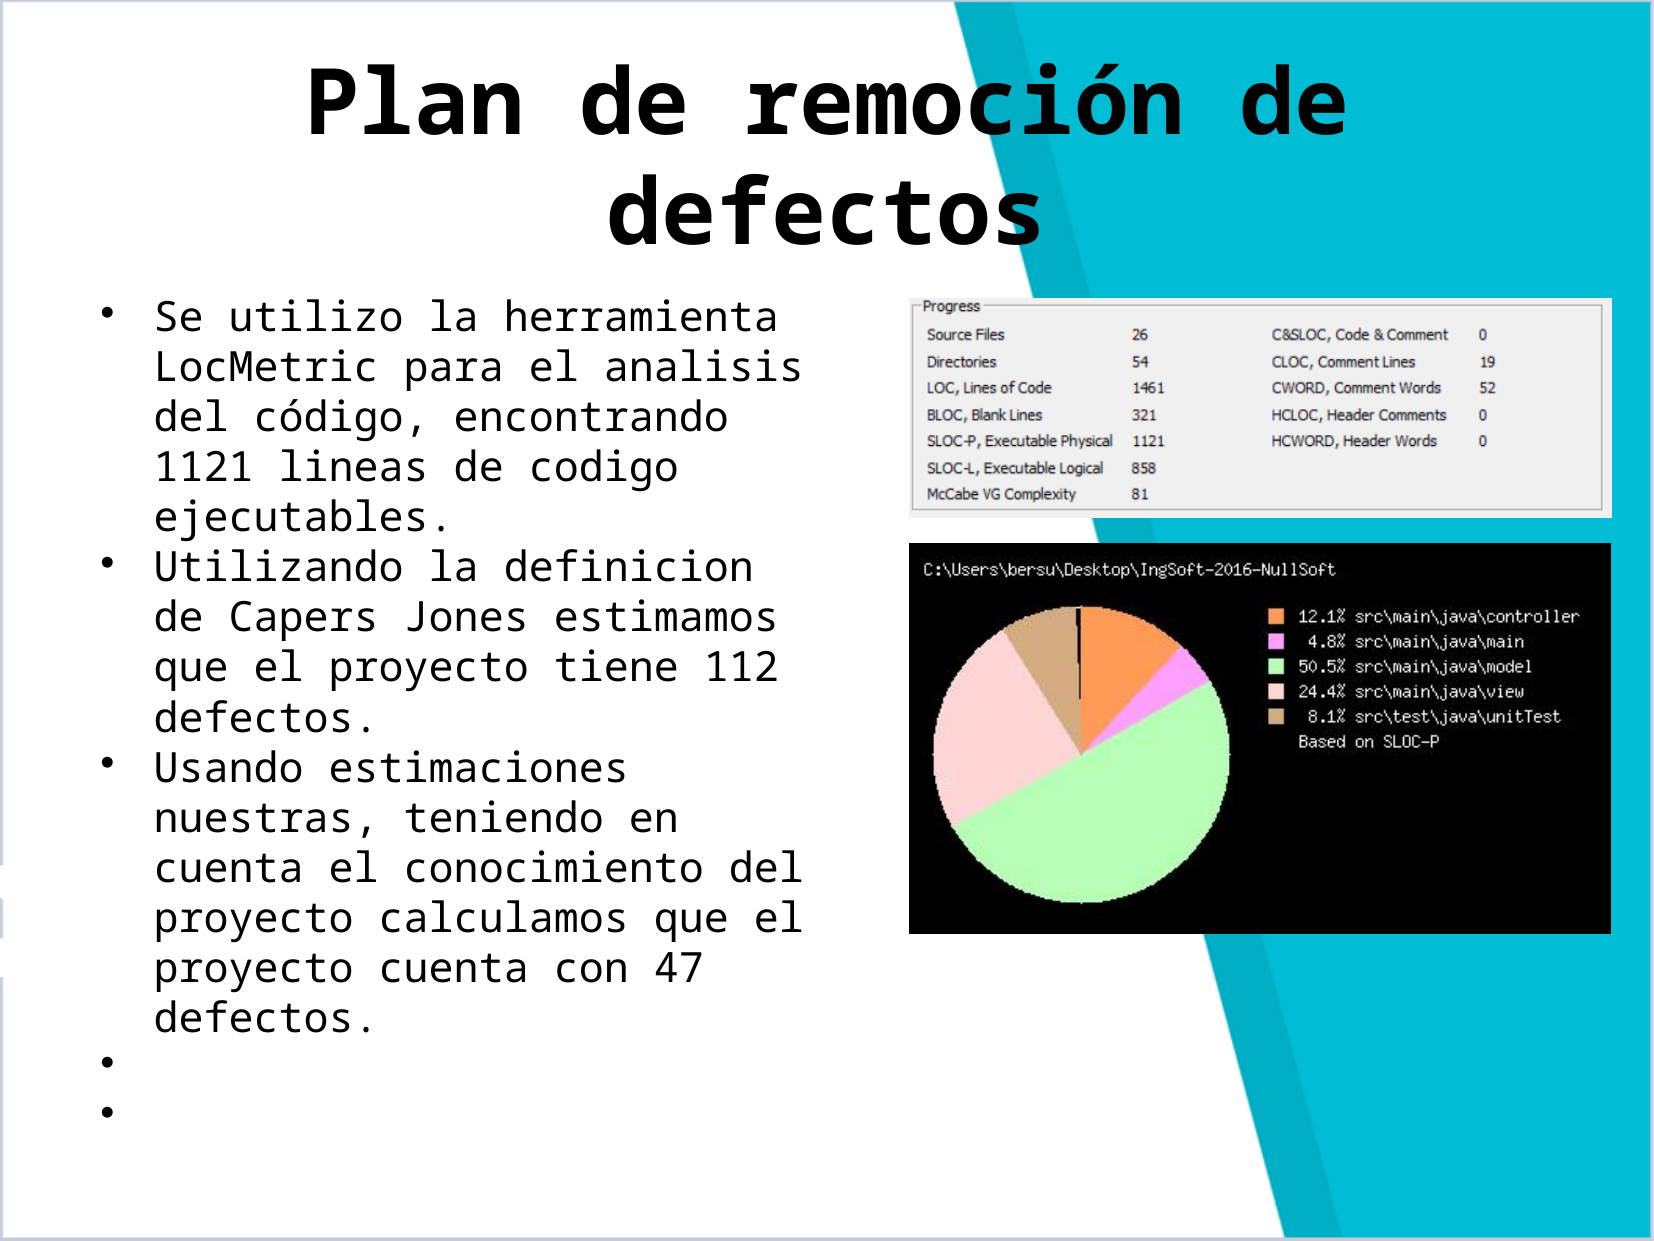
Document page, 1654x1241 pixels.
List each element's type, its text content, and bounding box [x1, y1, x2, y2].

text_box Plan de remoción de defectos [82, 49, 1571, 257]
picture [0, 0, 1654, 1241]
text_box Se utilizo la herramienta LocMetric para el analisis del código, encontrando 1121 lineas de codigo ejecutables. Utilizando la definicion de Capers Jones estimamos que el proyecto tiene 112 defectos. Usando estimaciones nuestras, teniendo en cuenta el conocimiento del proyecto calculamos que el proyecto cuenta con 47 defectos. [82, 290, 809, 1010]
